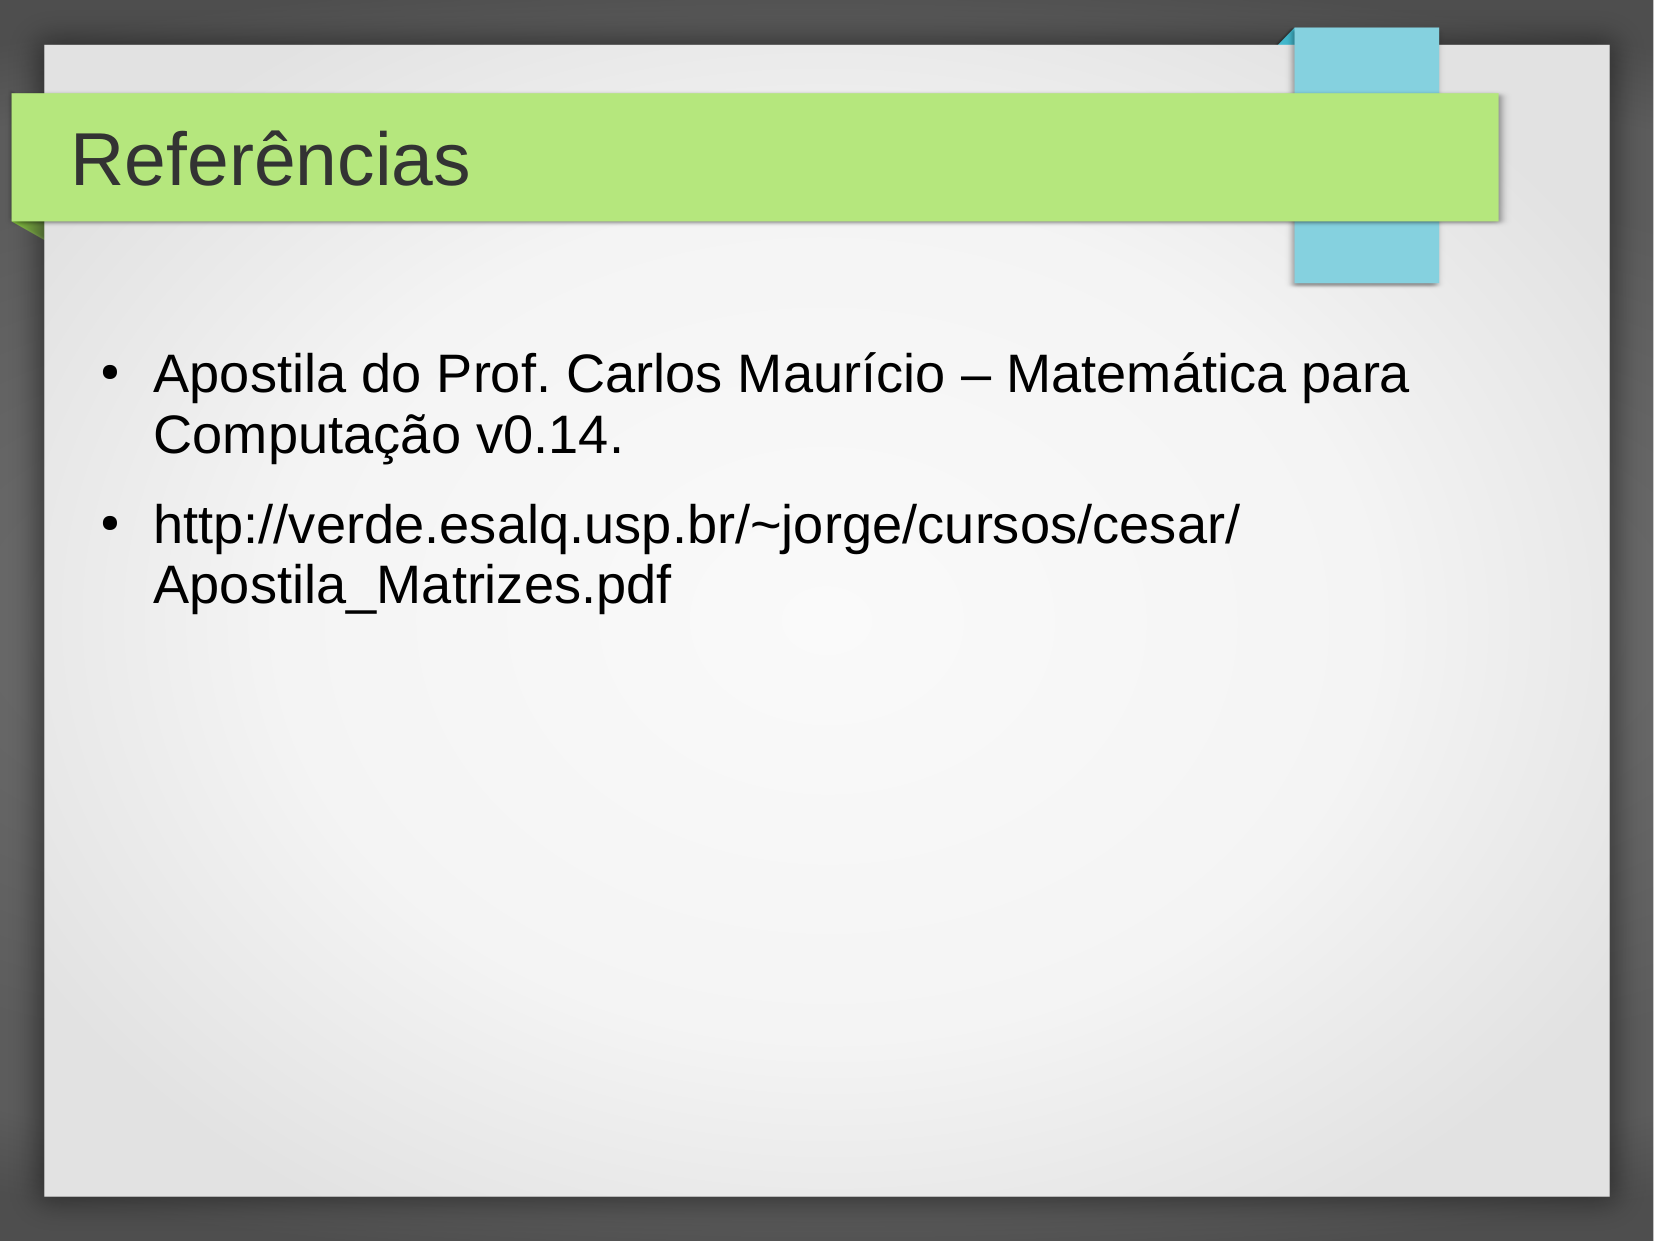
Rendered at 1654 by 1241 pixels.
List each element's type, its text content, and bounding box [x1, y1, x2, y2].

title Referências [70, 106, 1229, 213]
picture [0, 0, 1654, 1241]
list Apostila do Prof. Carlos Maurício – Matemática para Computação v0.14. http://verde.esalq.usp.br/~jorge/cursos/cesar/Apostila_Matrizes.pdf [82, 343, 1538, 1063]
